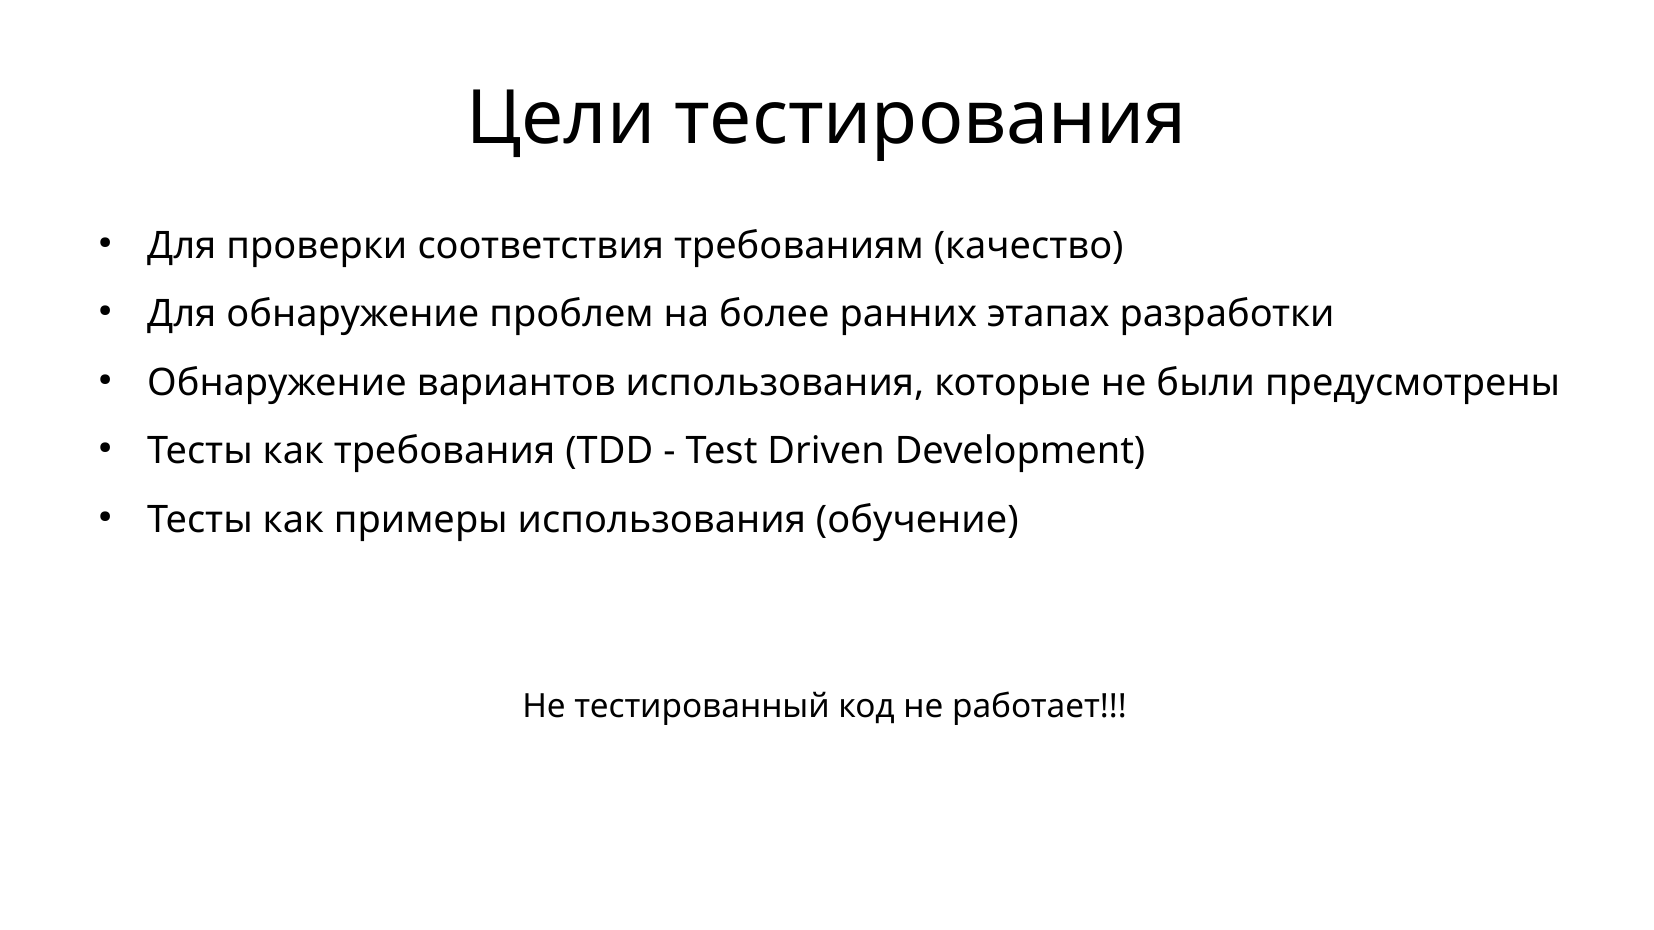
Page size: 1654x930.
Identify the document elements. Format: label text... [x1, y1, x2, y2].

title Цели тестирования [82, 37, 1571, 193]
list Для проверки соответствия требованиям (качество) Для обнаружение проблем на более ранних этапах разработки Обнаружение вариантов использования, которые не были предусмотрены Тесты как требования (TDD - Test Driven Development) Тесты как примеры использования (обучение) [82, 217, 1571, 563]
text_box Не тестированный код не работает!!! [75, 675, 1576, 732]
